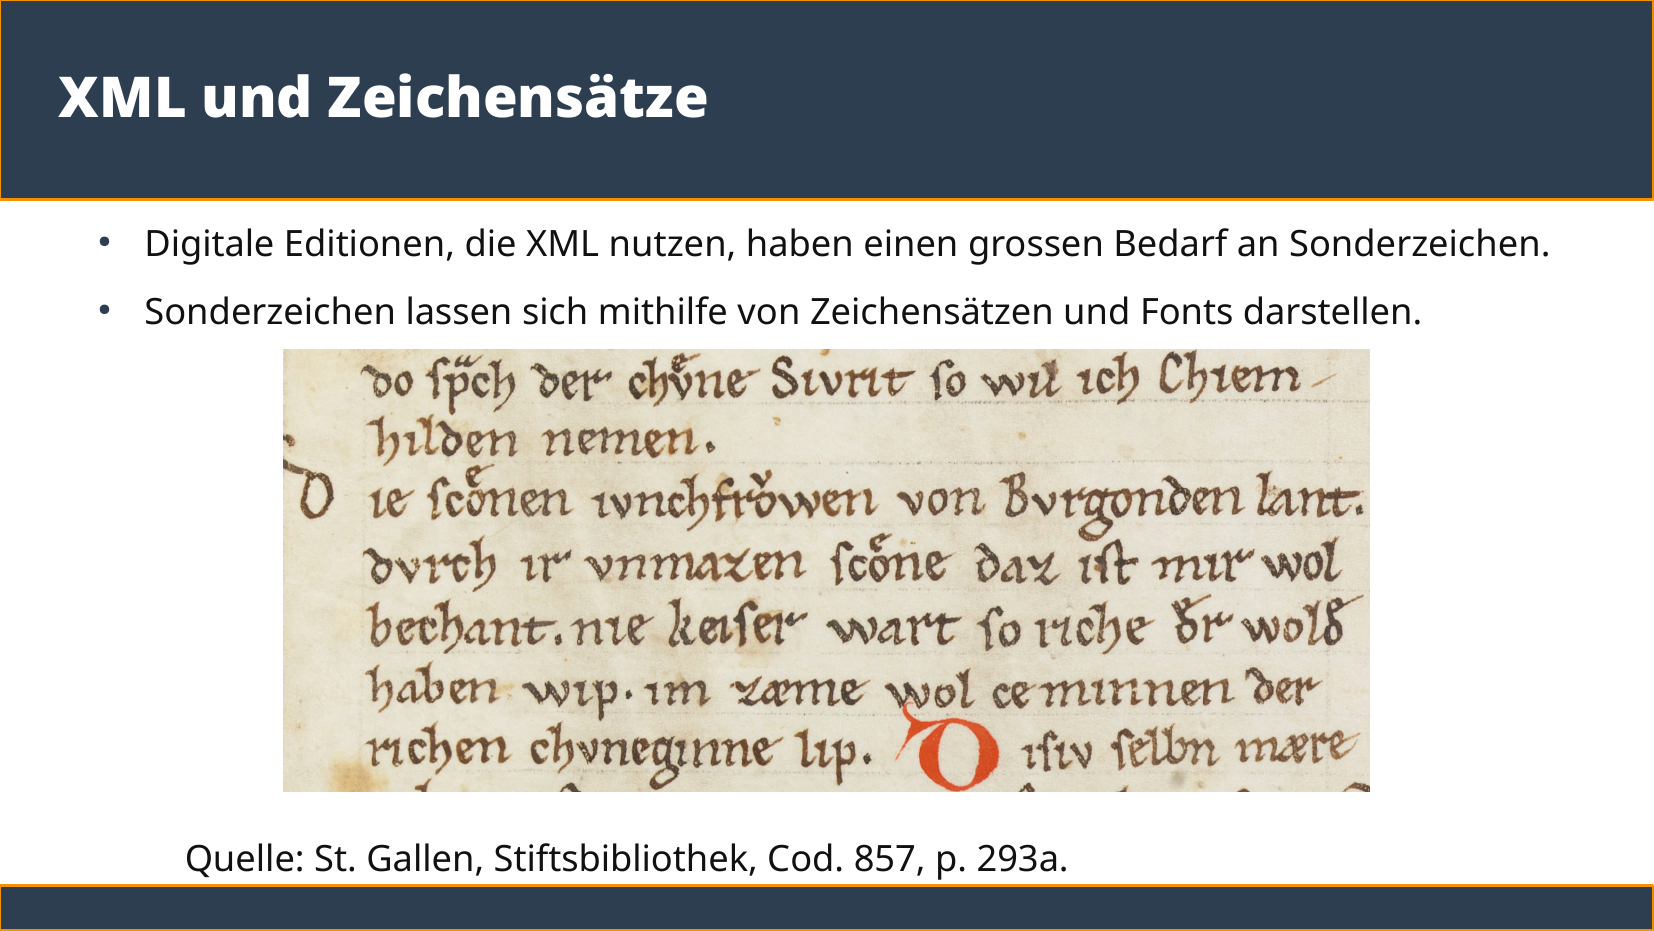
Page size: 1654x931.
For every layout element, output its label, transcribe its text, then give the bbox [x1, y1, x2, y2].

list Digitale Editionen, die XML nutzen, haben einen grossen Bedarf an Sonderzeichen. Sonderzeichen lassen sich mithilfe von Zeichensätzen und Fonts darstellen. Quelle: St. Gallen, Stiftsbibliothek, Cod. 857, p. 293a. [82, 217, 1571, 886]
title XML und Zeichensätze [59, 37, 1595, 155]
picture [283, 349, 1370, 792]
